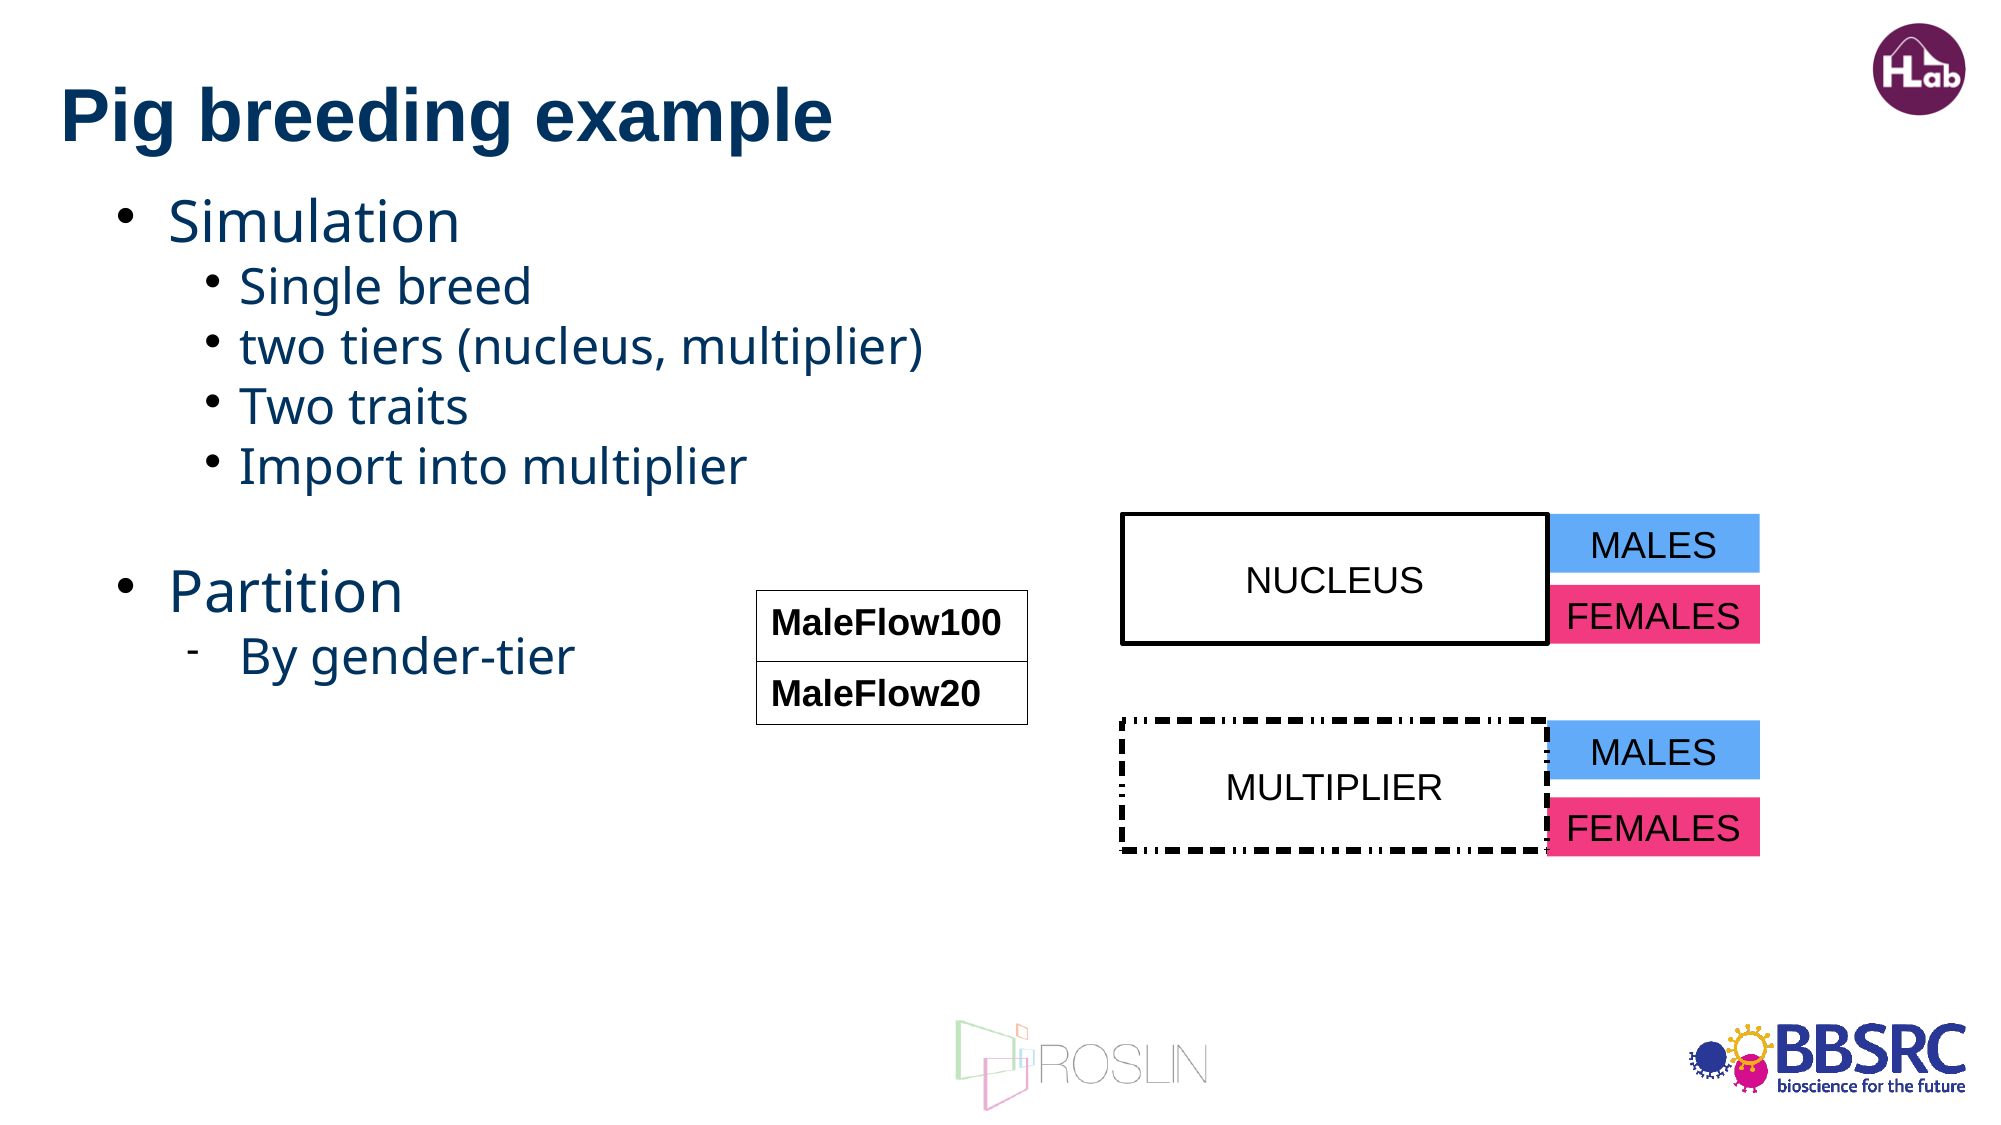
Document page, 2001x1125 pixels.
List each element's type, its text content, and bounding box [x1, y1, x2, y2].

text_box Simulation Single breed two tiers (nucleus, multiplier) Two traits Import into multiplier Partition By gender-tier [83, 176, 1966, 975]
text_box FEMALES [1548, 584, 1760, 644]
text_box Pig breeding example [45, 59, 1926, 166]
text_box MULTIPLIER [1122, 720, 1548, 851]
picture [1872, 21, 1966, 116]
text_box MaleFlow20 [756, 661, 1028, 725]
text_box MALES [1548, 720, 1760, 780]
text_box MALES [1548, 513, 1760, 573]
text_box NUCLEUS [1122, 513, 1548, 644]
picture [948, 985, 1220, 1125]
text_box FEMALES [1547, 797, 1760, 857]
picture [1687, 1020, 1966, 1099]
text_box MaleFlow100 [756, 590, 1028, 661]
